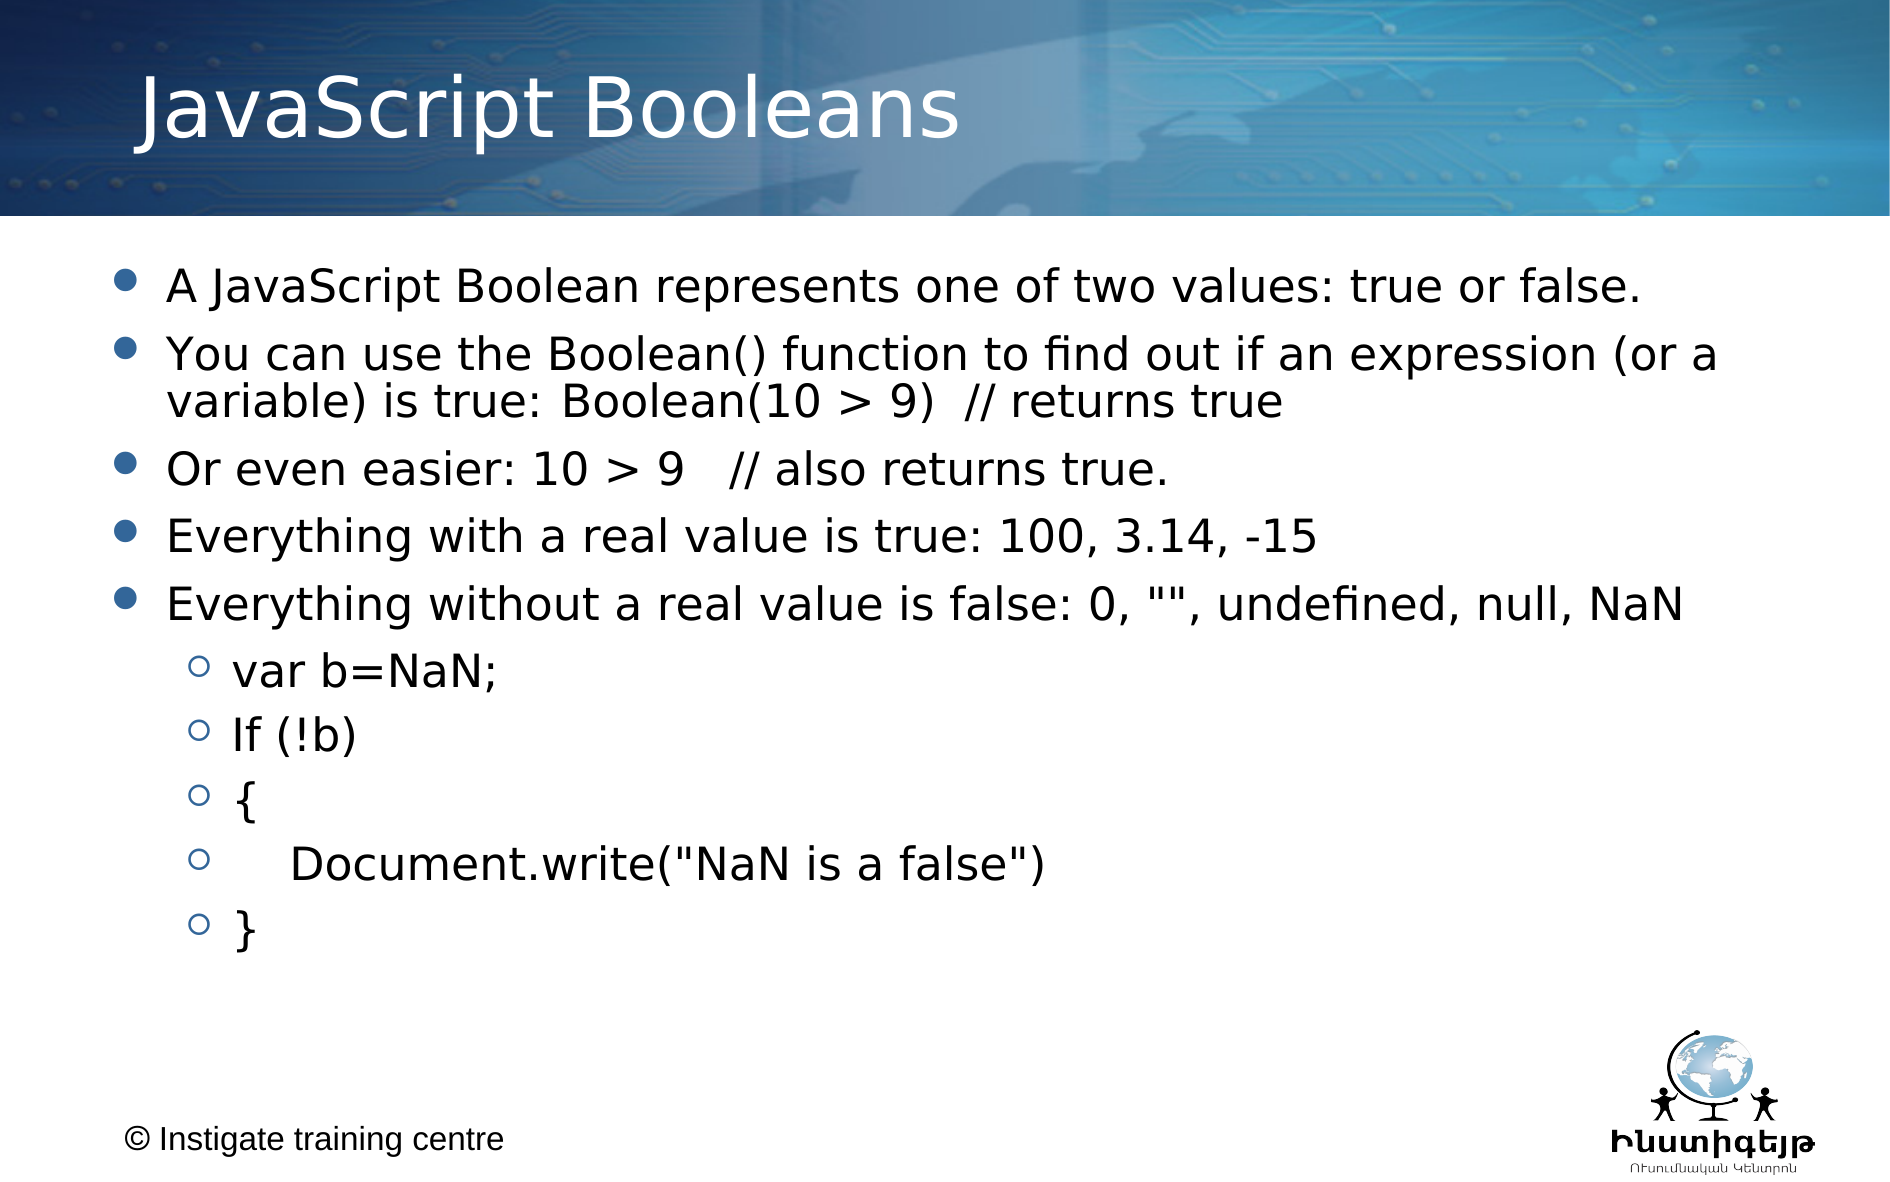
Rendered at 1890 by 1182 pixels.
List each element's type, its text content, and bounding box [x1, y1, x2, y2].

list A JavaScript Boolean represents one of two values: true or false. You can use the Boolean() function to find out if an expression (or a variable) is true: Boolean(10 > 9) // returns true Or even easier: 10 > 9 // also returns true. Everything with a real value is true: 100, 3.14, -15 Everything without a real value is false: 0, "", undefined, null, NaN var b=NaN; If (!b) { Document.write("NaN is a false") } [110, 264, 1801, 290]
picture [0, 0, 1890, 216]
picture [1612, 1030, 1815, 1175]
text_box JavaScript Booleans [138, 82, 1801, 86]
